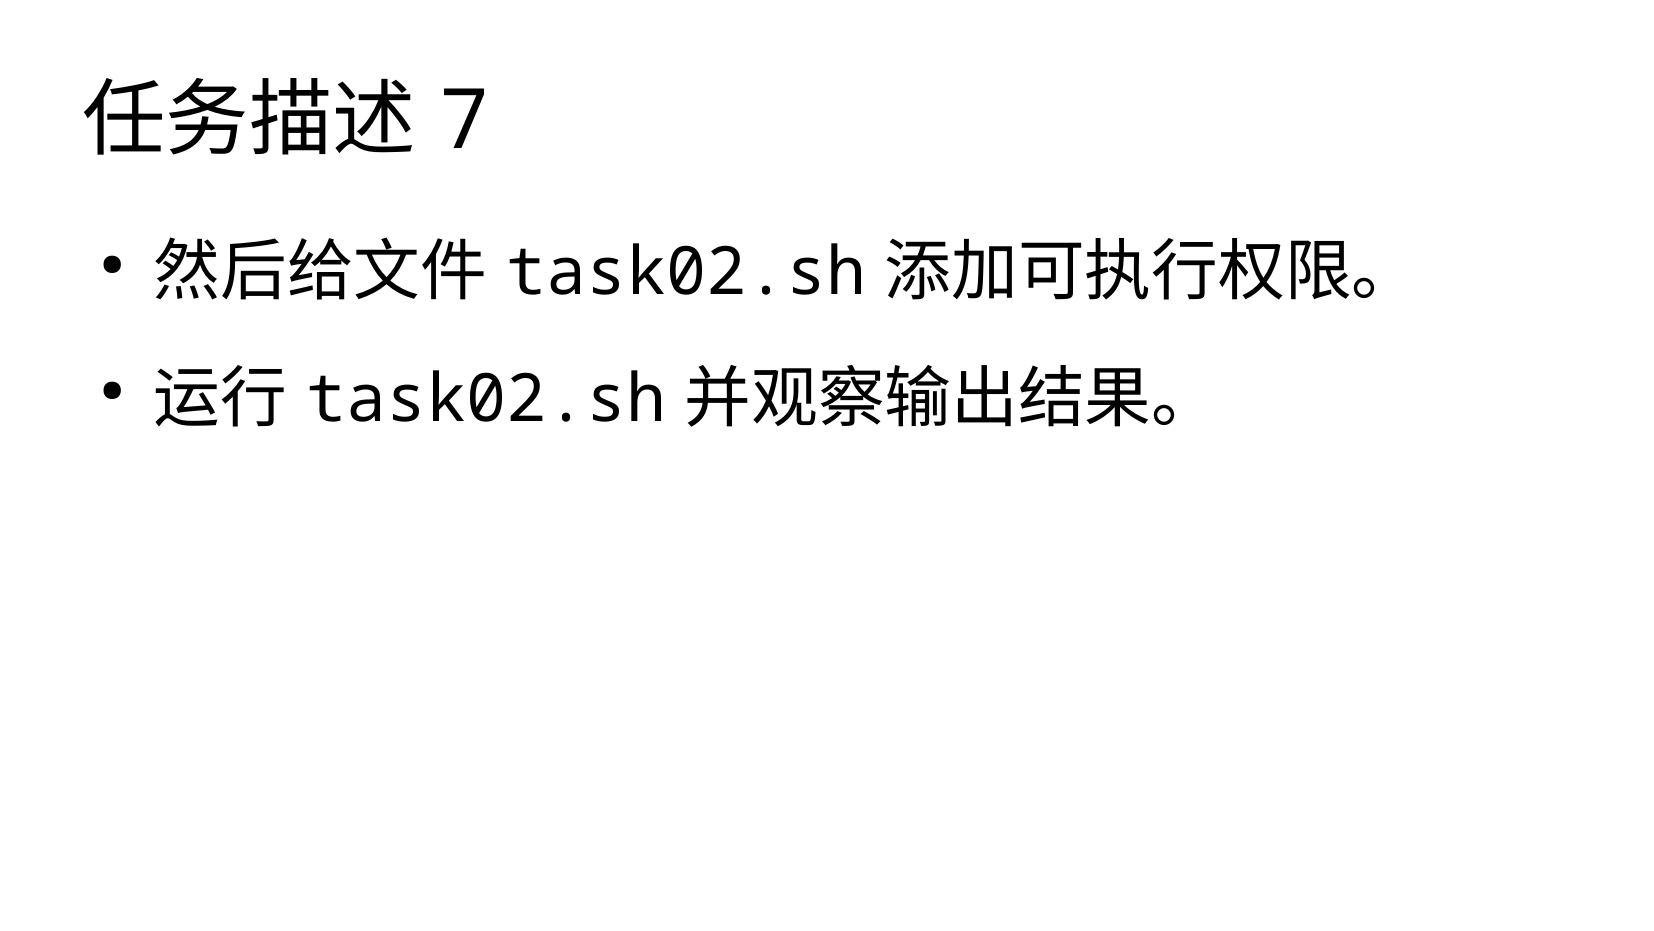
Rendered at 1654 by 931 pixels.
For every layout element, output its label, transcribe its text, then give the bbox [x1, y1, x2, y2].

list 然后给文件task02.sh添加可执行权限。 运行task02.sh并观察输出结果。 [82, 217, 1571, 758]
title 任务描述7 [82, 37, 1571, 189]
